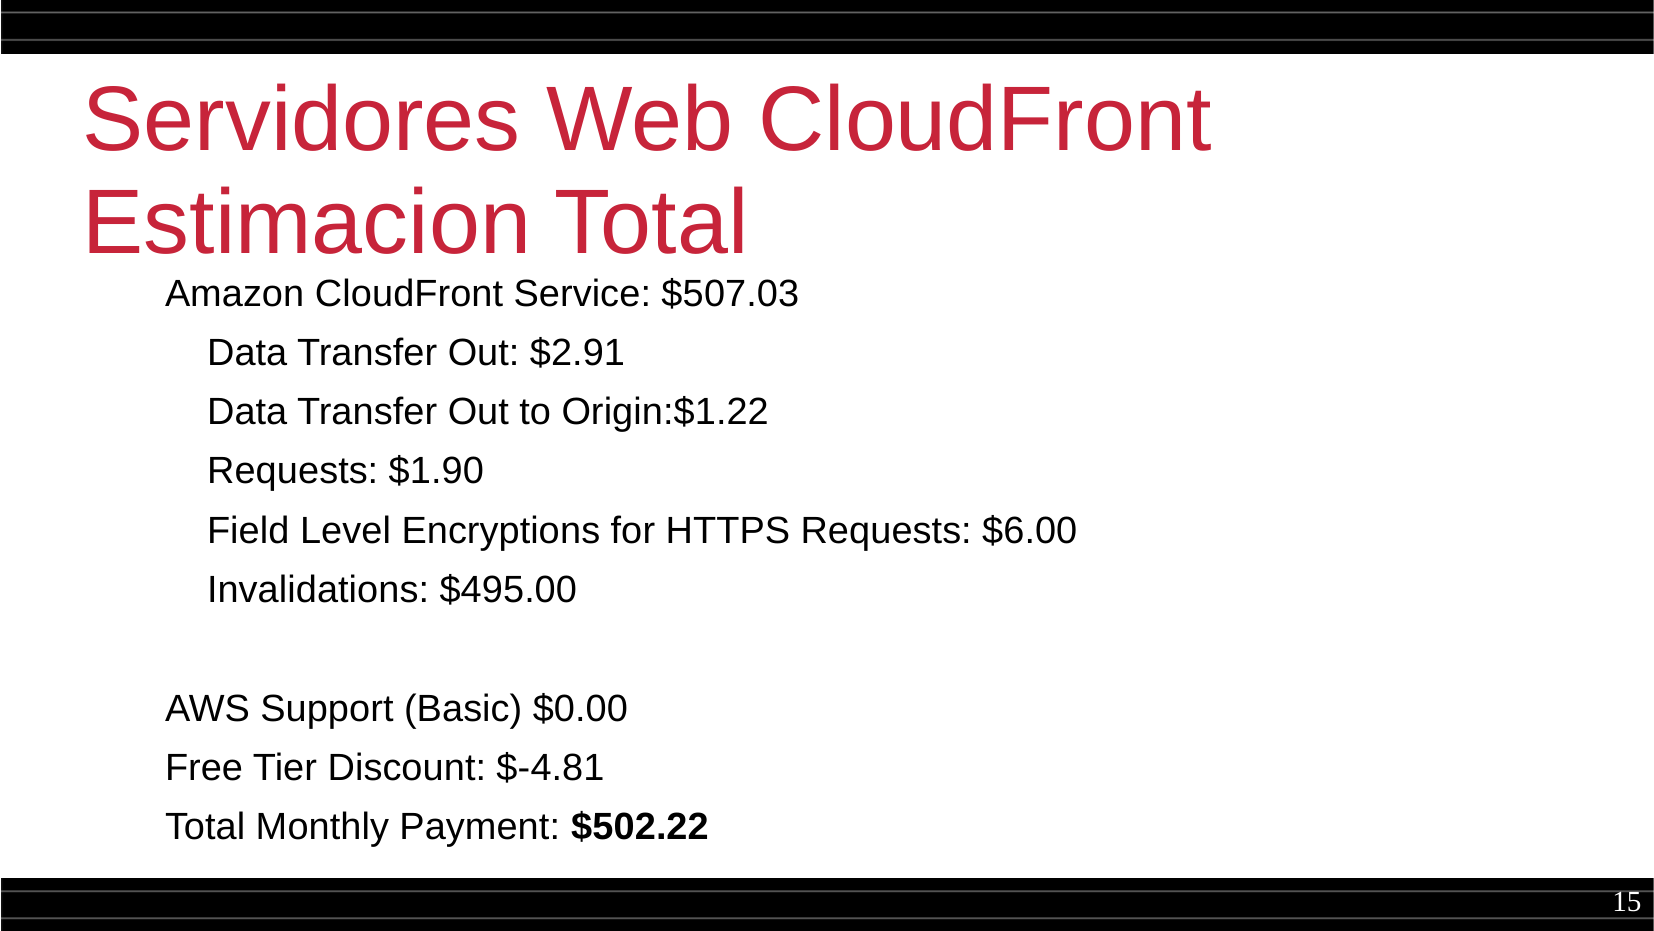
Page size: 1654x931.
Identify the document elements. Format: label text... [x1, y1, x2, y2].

picture [1, 0, 1654, 54]
list Amazon CloudFront Service: $507.03 Data Transfer Out: $2.91 Data Transfer Out to Origin:$1.22 Requests: $1.90 Field Level Encryptions for HTTPS Requests: $6.00 Invalidations: $495.00 AWS Support (Basic) $0.00 Free Tier Discount: $-4.81 Total Monthly Payment: $502.22 [82, 271, 1571, 851]
title Servidores Web CloudFront Estimacion Total [82, 67, 1571, 271]
picture [1, 878, 1654, 931]
